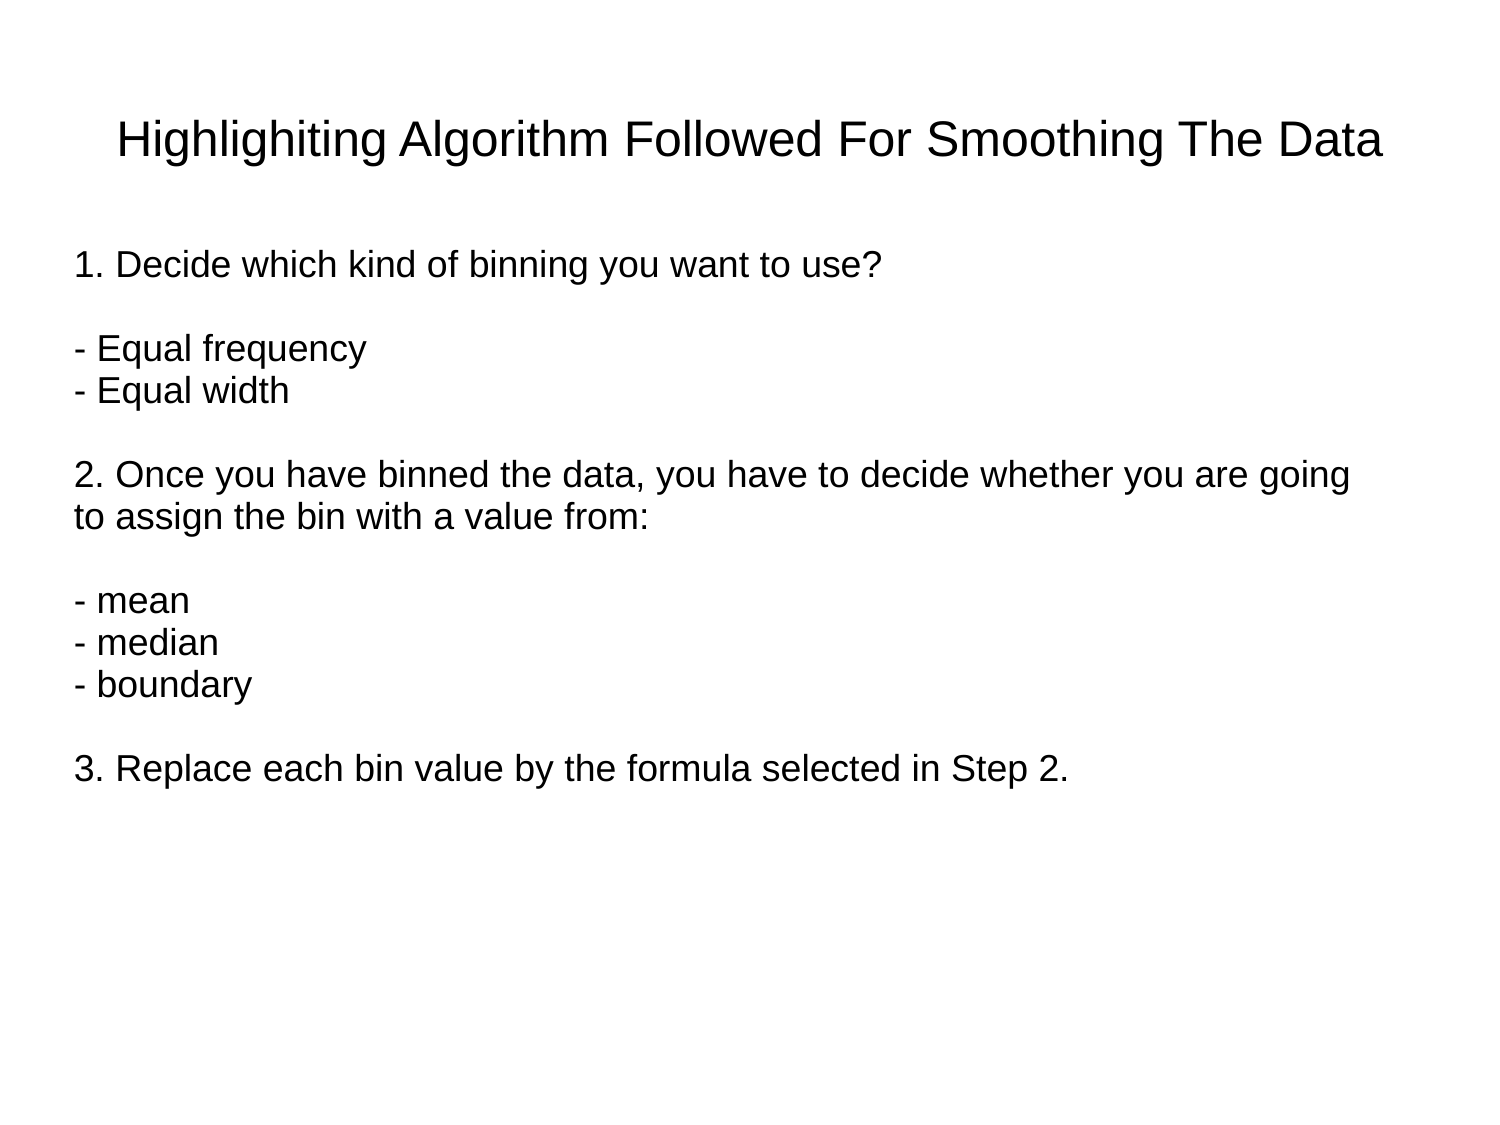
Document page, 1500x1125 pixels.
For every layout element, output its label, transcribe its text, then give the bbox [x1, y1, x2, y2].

text_box 1. Decide which kind of binning you want to use? - Equal frequency - Equal width 2. Once you have binned the data, you have to decide whether you are going to assign the bin with a value from: - mean - median - boundary 3. Replace each bin value by the formula selected in Step 2. [59, 236, 1388, 797]
title Highlighiting Algorithm Followed For Smoothing The Data [75, 44, 1425, 233]
